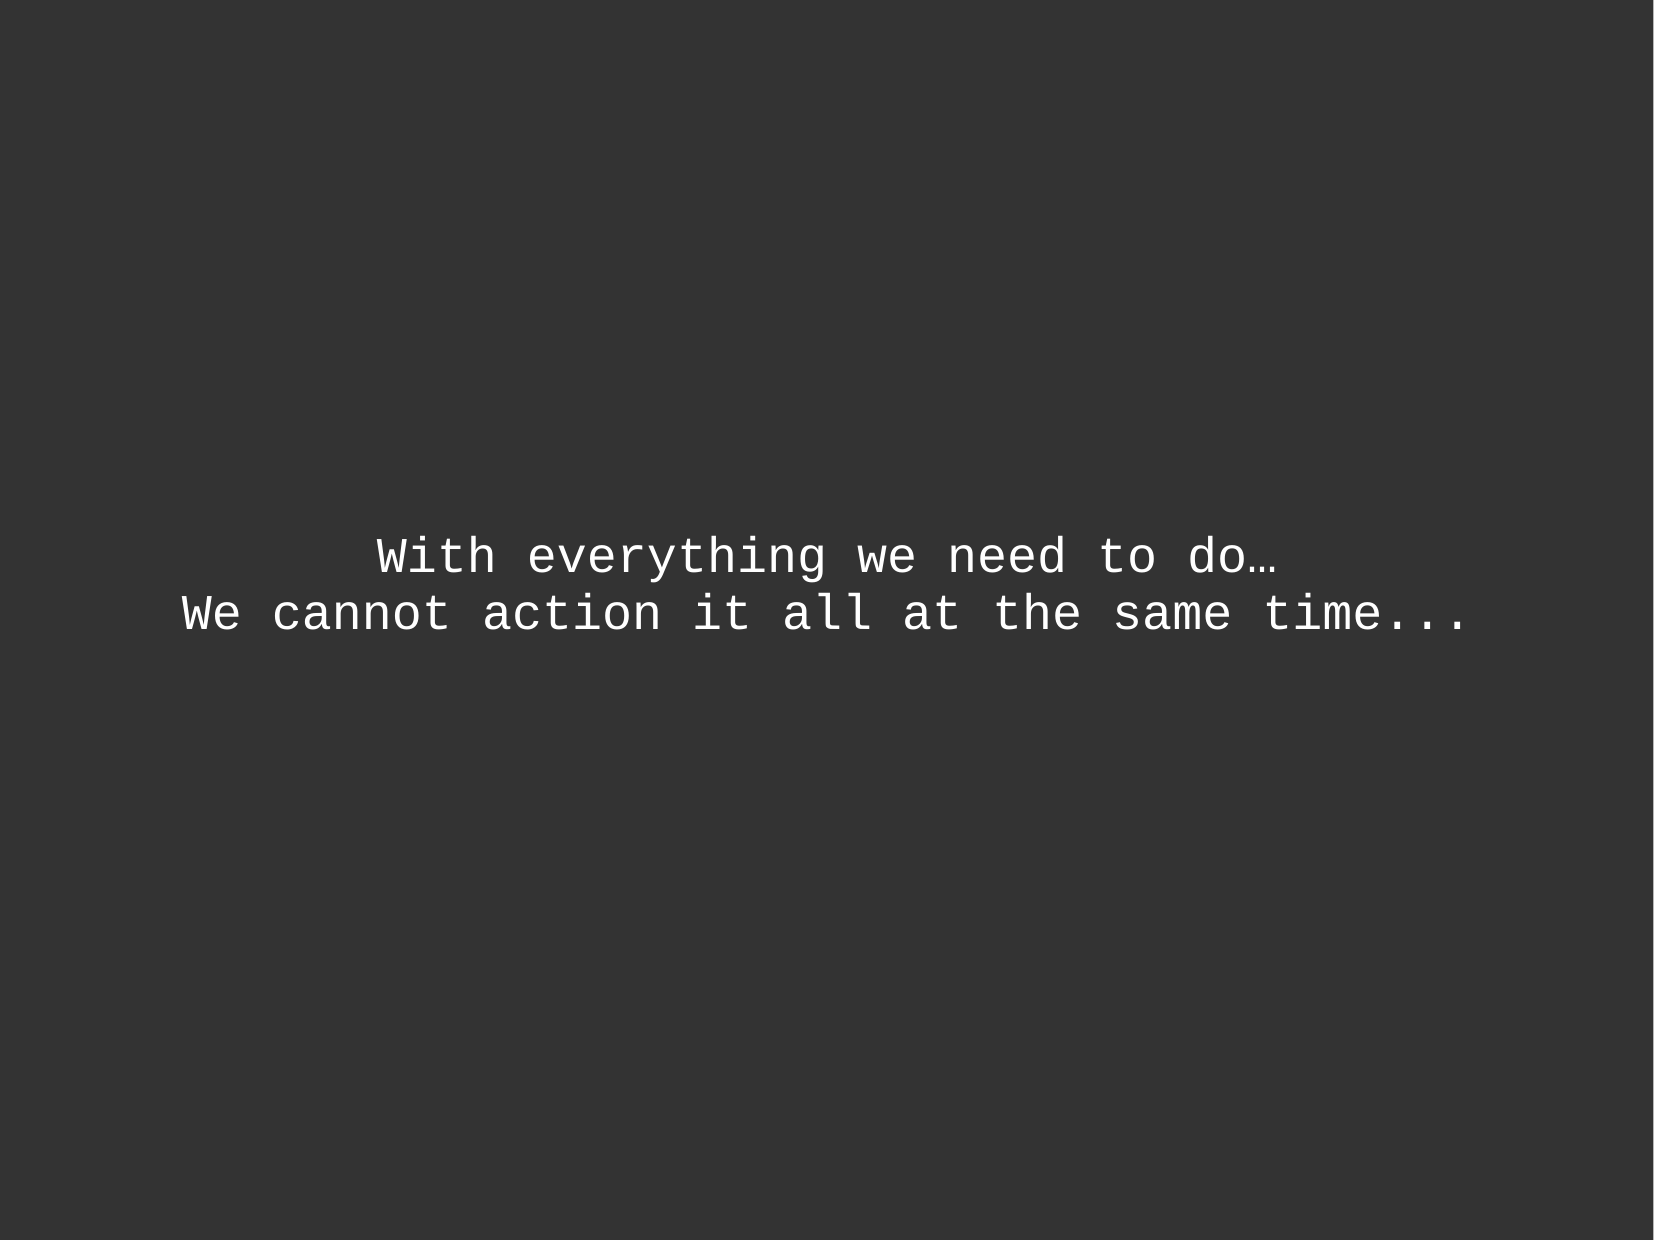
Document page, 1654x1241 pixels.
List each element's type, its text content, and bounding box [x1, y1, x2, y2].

title With everything we need to do… We cannot action it all at the same time... [82, 484, 1571, 692]
